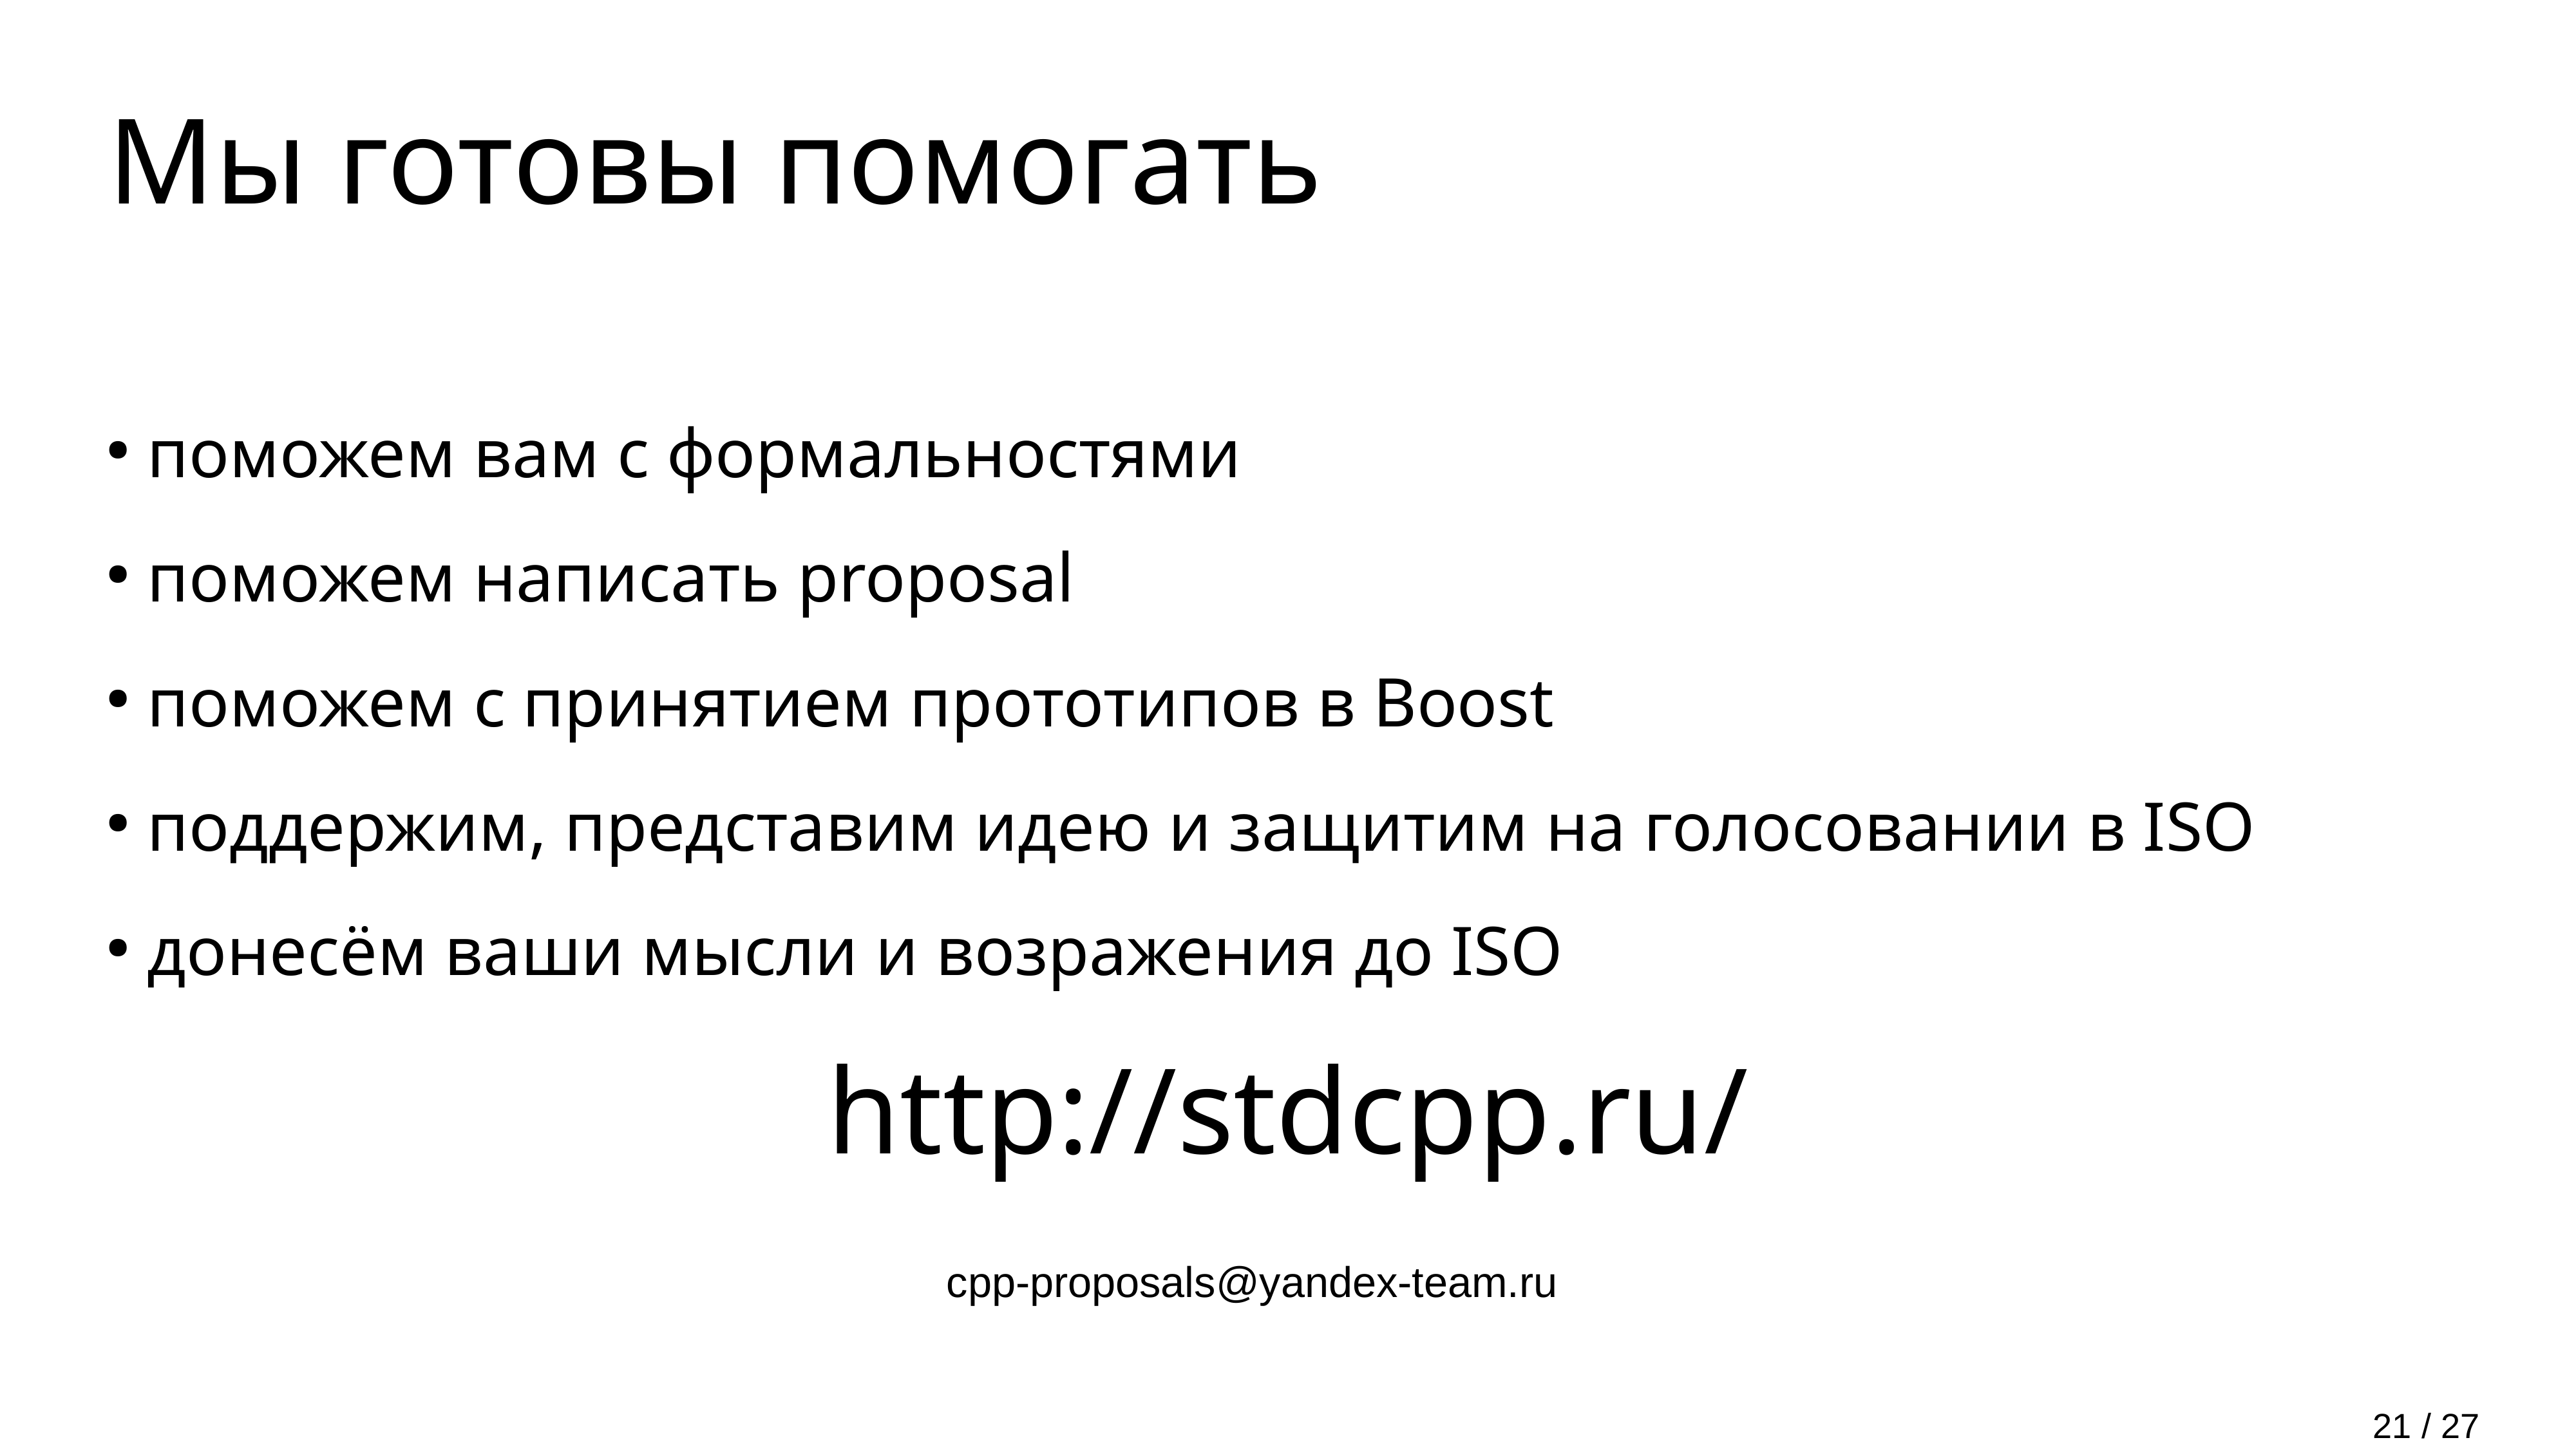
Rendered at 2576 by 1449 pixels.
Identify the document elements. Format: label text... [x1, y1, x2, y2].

text_box поможем вам с формальностями поможем написать proposal поможем с принятием прототипов в Boost поддержим, представим идею и защитим на голосовании в ISO донесём ваши мысли и возражения до ISO [96, 387, 2512, 1442]
text_box http://stdcpp.ru/ [742, 1039, 1834, 1177]
text_box cpp-proposals@yandex-team.ru [937, 1253, 1633, 1312]
title Мы готовы помогать [108, 80, 2468, 242]
text_box <number> / 27 [2363, 1402, 2576, 1449]
